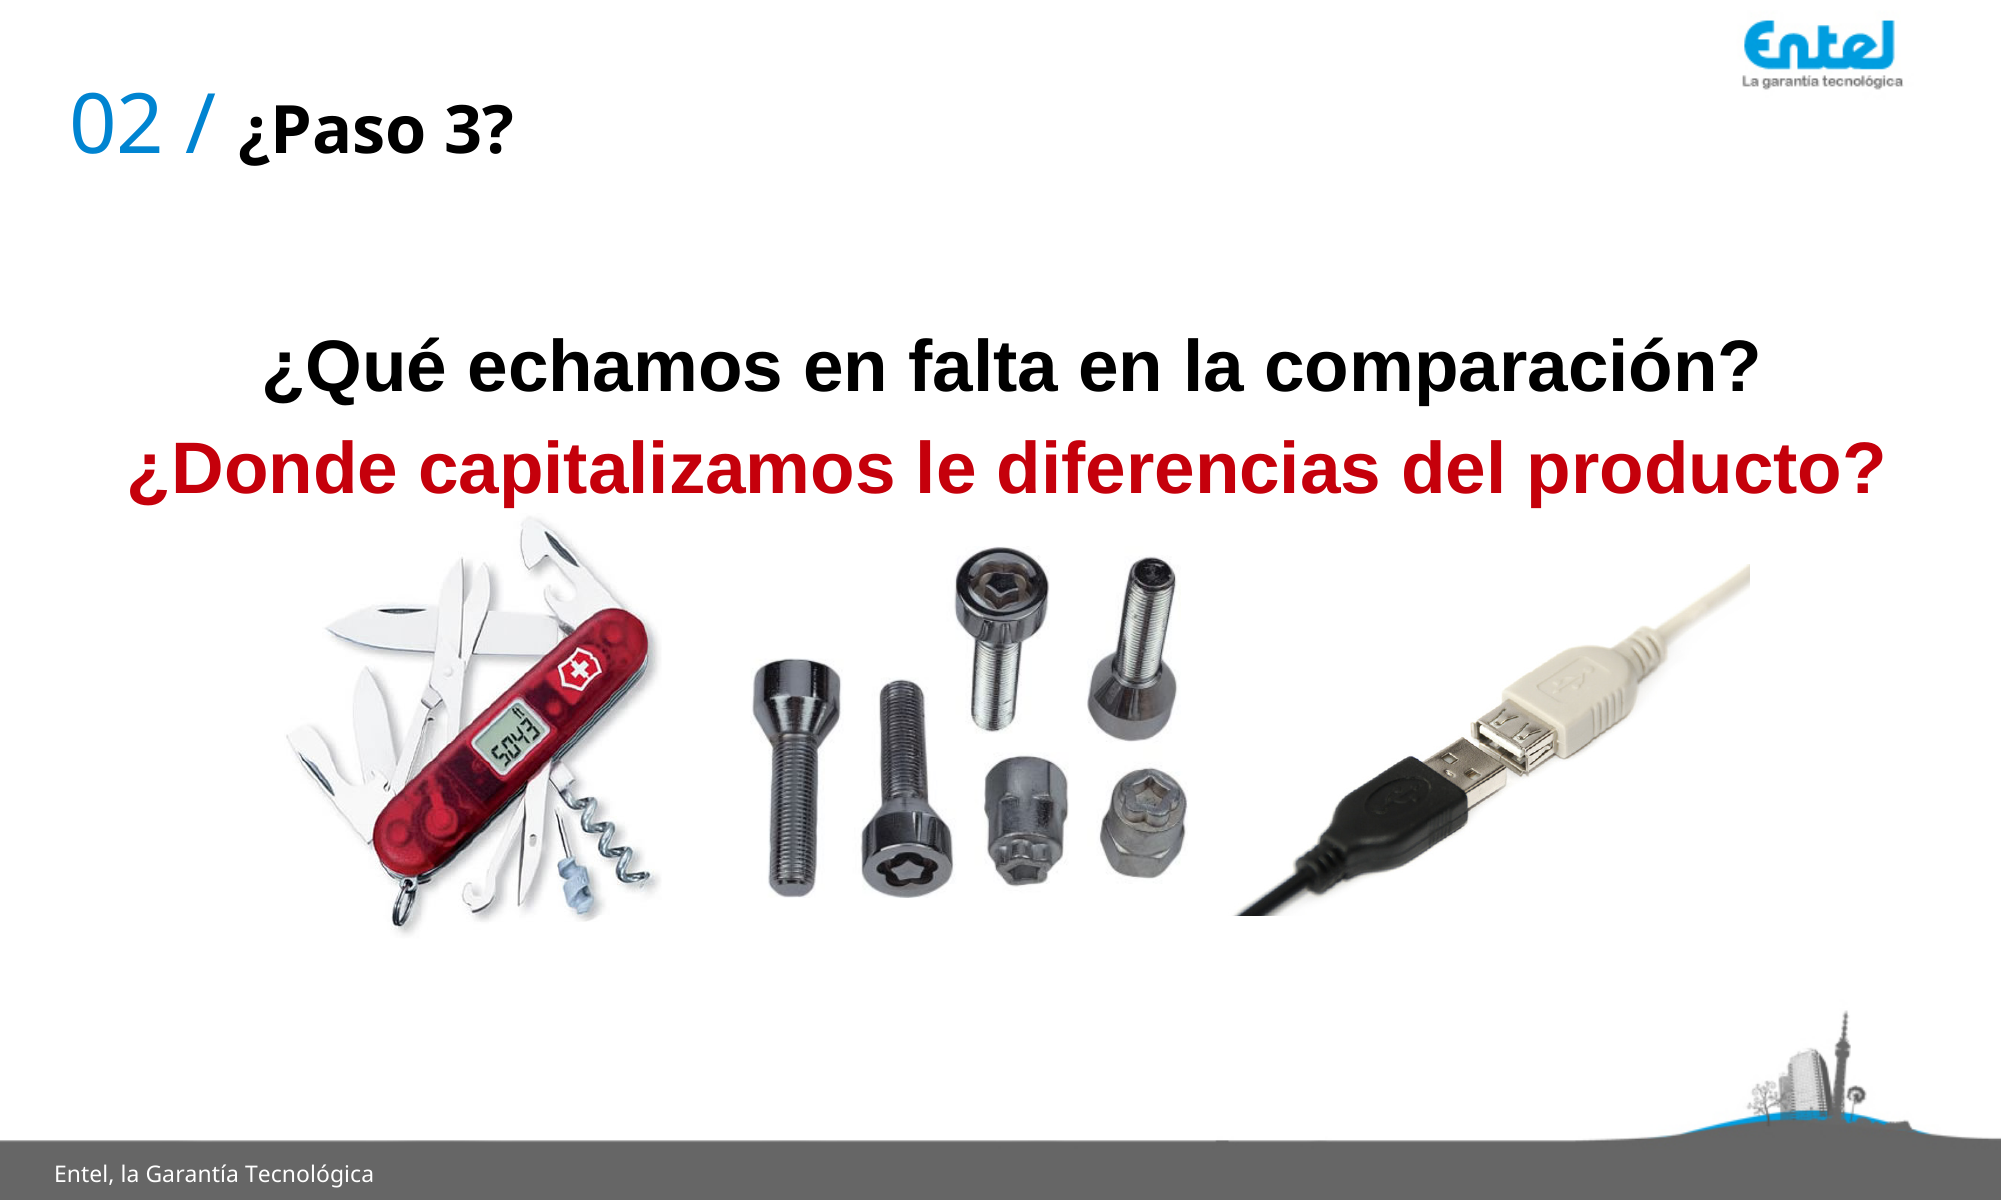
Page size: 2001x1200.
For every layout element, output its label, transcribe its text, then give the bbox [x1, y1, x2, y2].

text_box Entel, la Garantía Tecnológica [39, 1137, 966, 1198]
picture [0, 0, 2001, 1200]
text_box ¿Donde capitalizamos le diferencias del producto? [112, 413, 1904, 516]
text_box 02 / ¿Paso 3? [51, 61, 1625, 202]
text_box ¿Qué echamos en falta en la comparación? [246, 311, 1779, 413]
